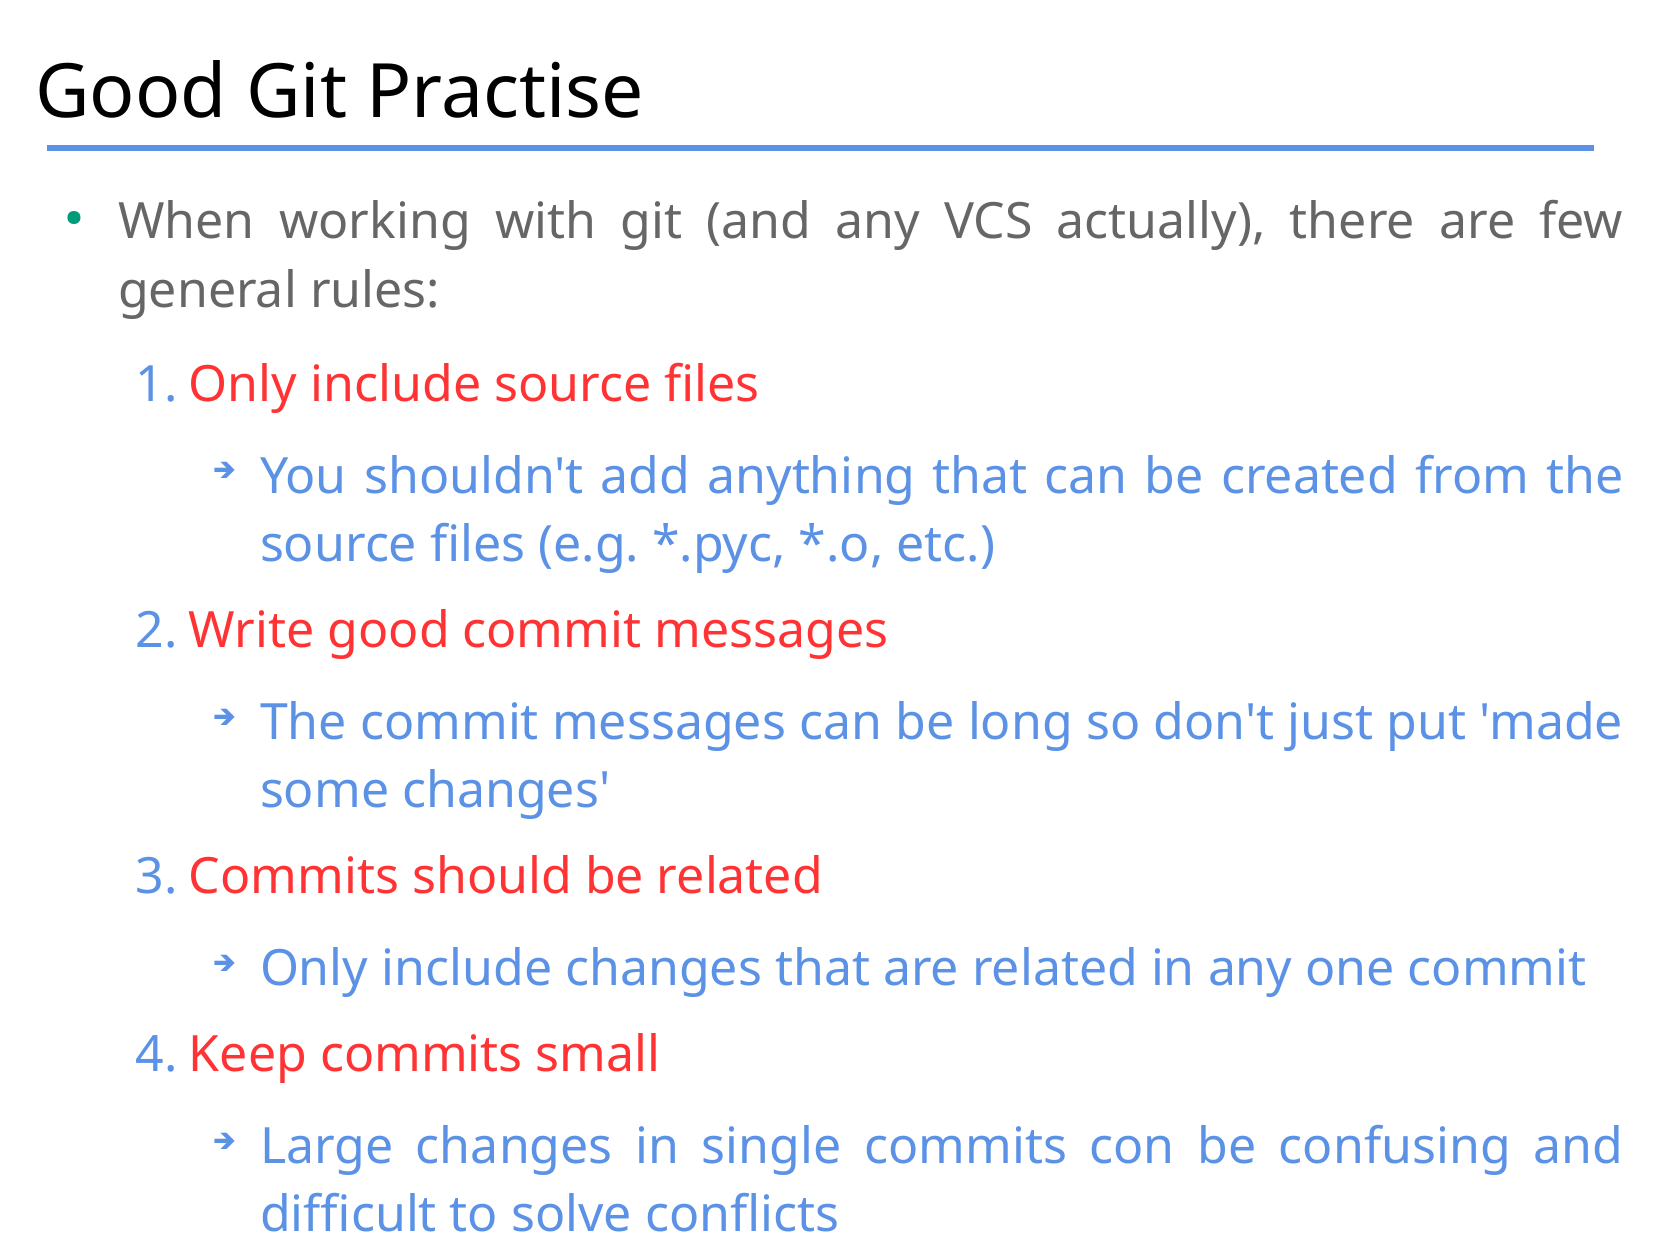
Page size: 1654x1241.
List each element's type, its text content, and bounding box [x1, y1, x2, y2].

title Good Git Practise [35, 29, 1217, 148]
list When working with git (and any VCS actually), there are few general rules: Only include source files You shouldn't add anything that can be created from the source files (e.g. *.pyc, *.o, etc.) Write good commit messages The commit messages can be long so don't just put 'made some changes' Commits should be related Only include changes that are related in any one commit Keep commits small Large changes in single commits con be confusing and difficult to solve conflicts Only commit completed work Git isn't a backup system – only commit things that are complete and tested [47, 185, 1625, 1181]
